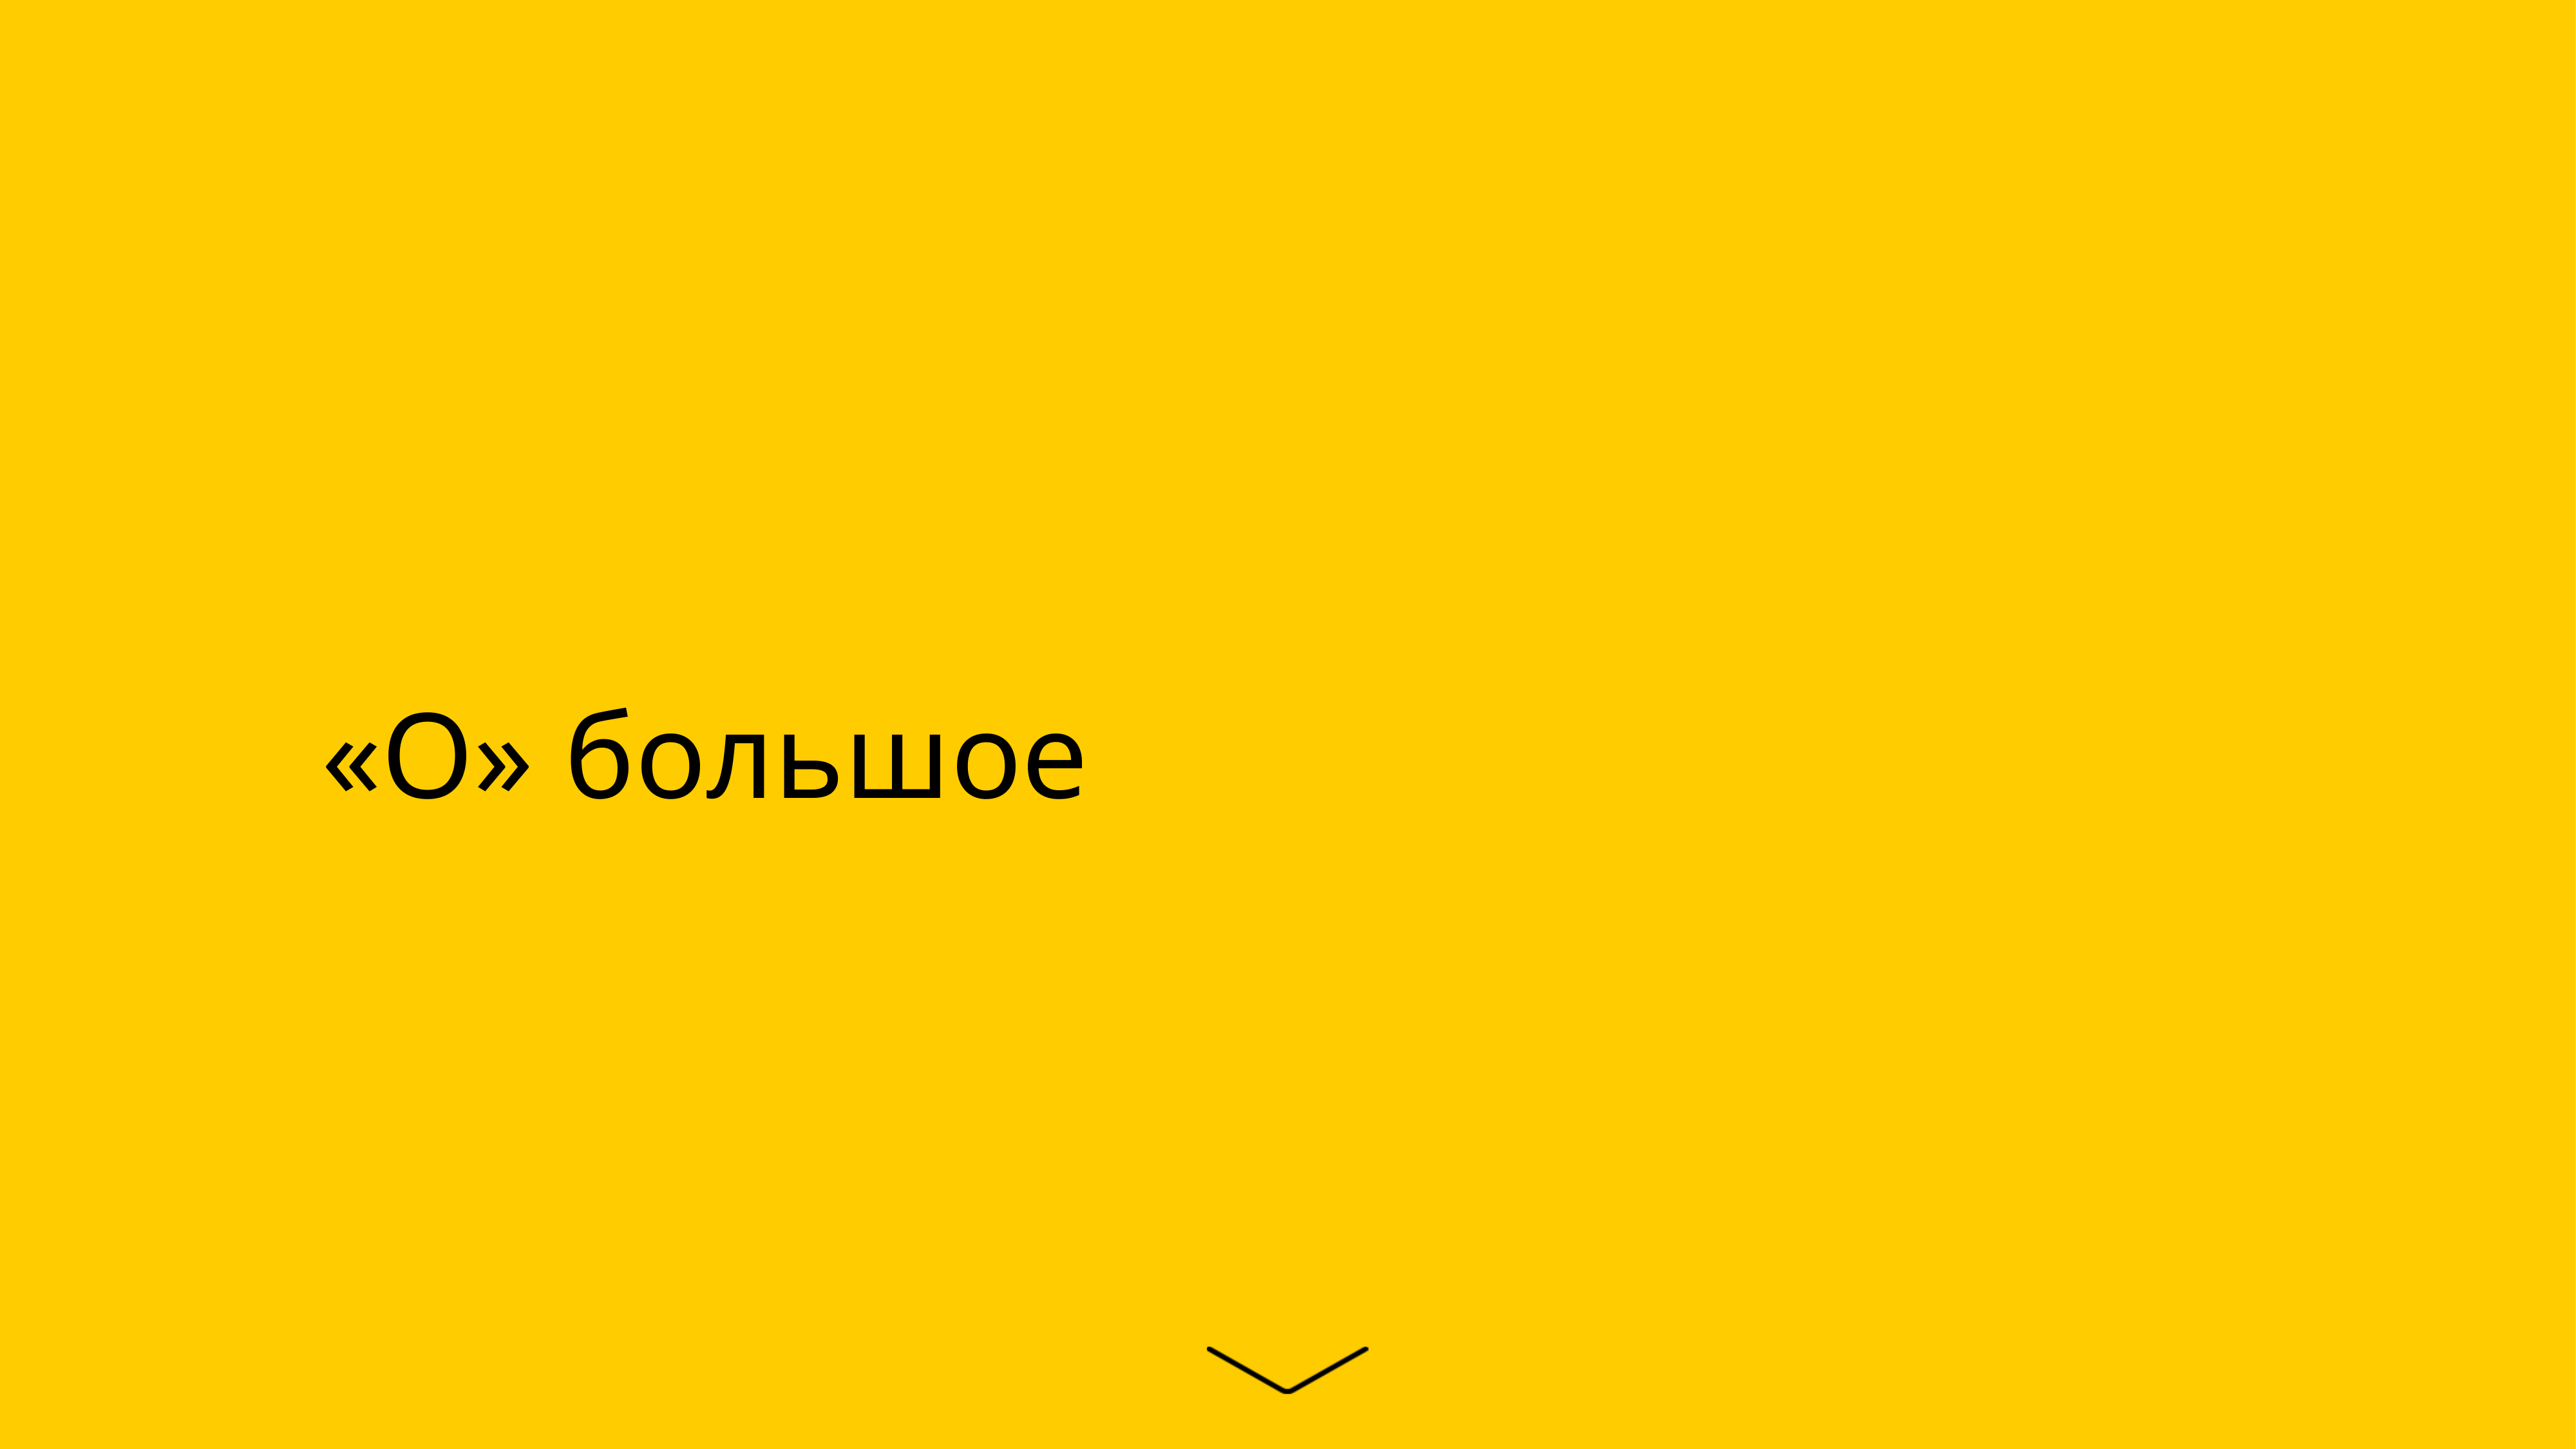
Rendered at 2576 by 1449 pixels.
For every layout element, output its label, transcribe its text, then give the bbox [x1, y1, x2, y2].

title «О» большое [321, 429, 2253, 1074]
picture [1207, 1347, 1368, 1396]
